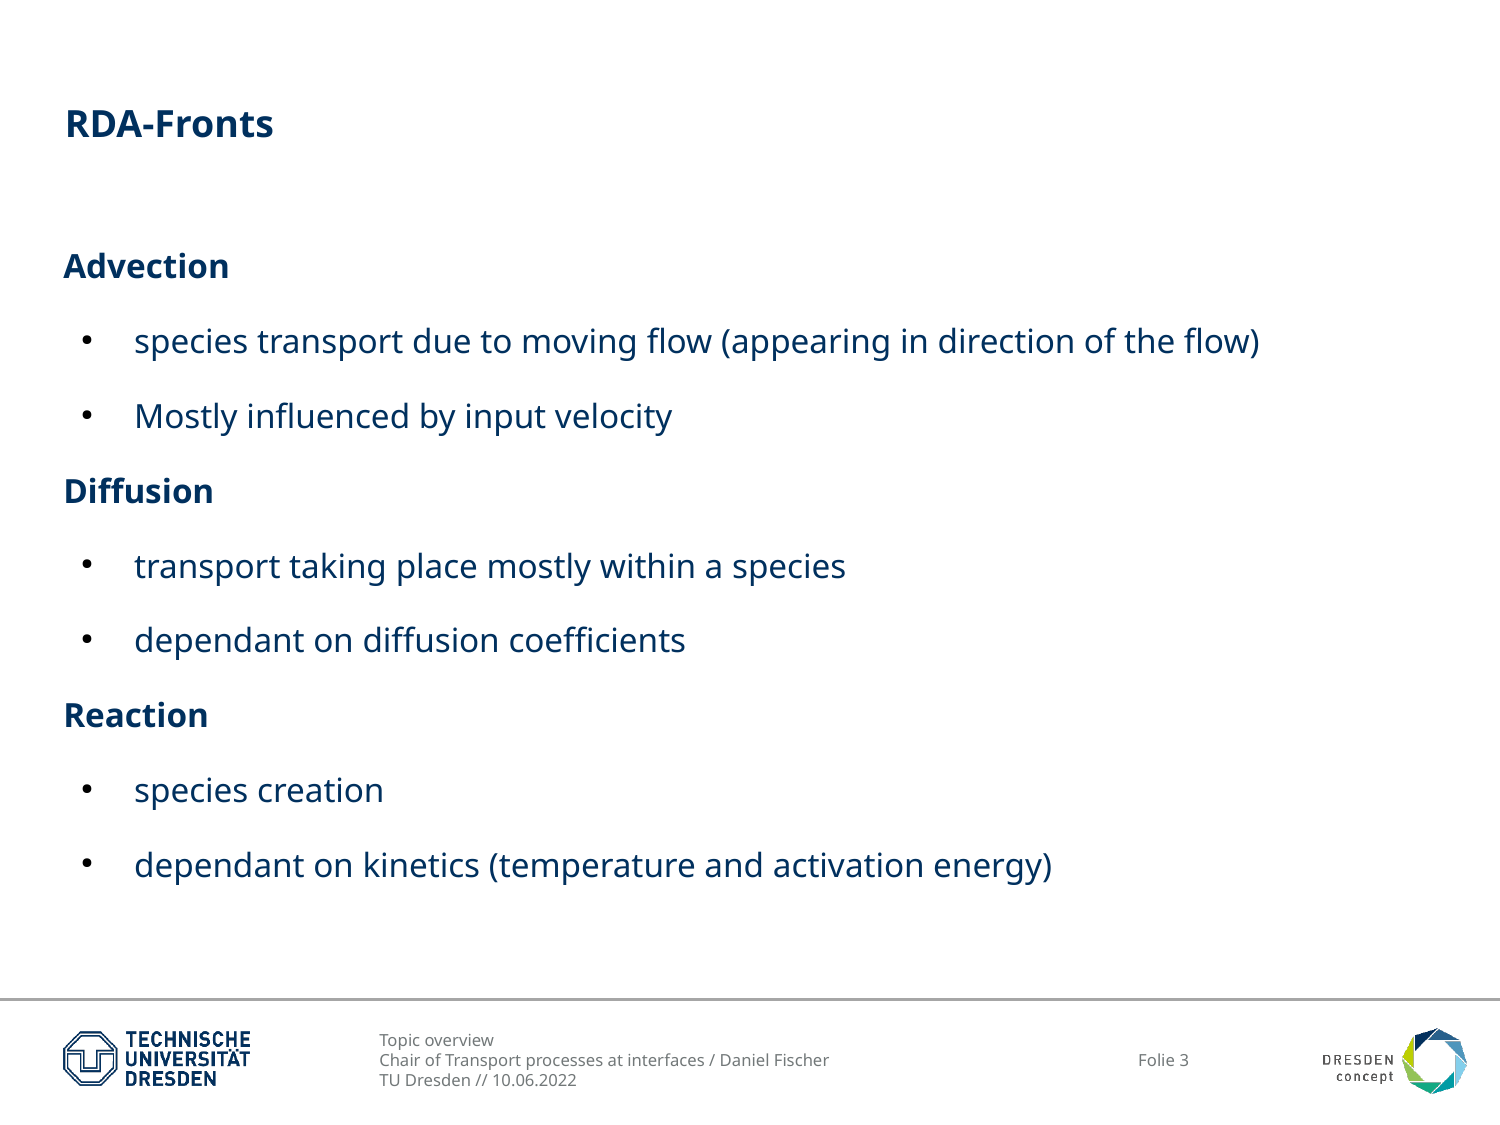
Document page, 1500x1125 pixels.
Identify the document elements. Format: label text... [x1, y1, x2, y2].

picture [63, 1031, 250, 1086]
picture [1323, 1028, 1467, 1094]
title RDA-Fronts [64, 56, 1437, 190]
list Advection species transport due to moving flow (appearing in direction of the flow) Mostly influenced by input velocity Diffusion transport taking place mostly within a species dependant on diffusion coefficients Reaction species creation dependant on kinetics (temperature and activation energy) [63, 243, 1437, 941]
